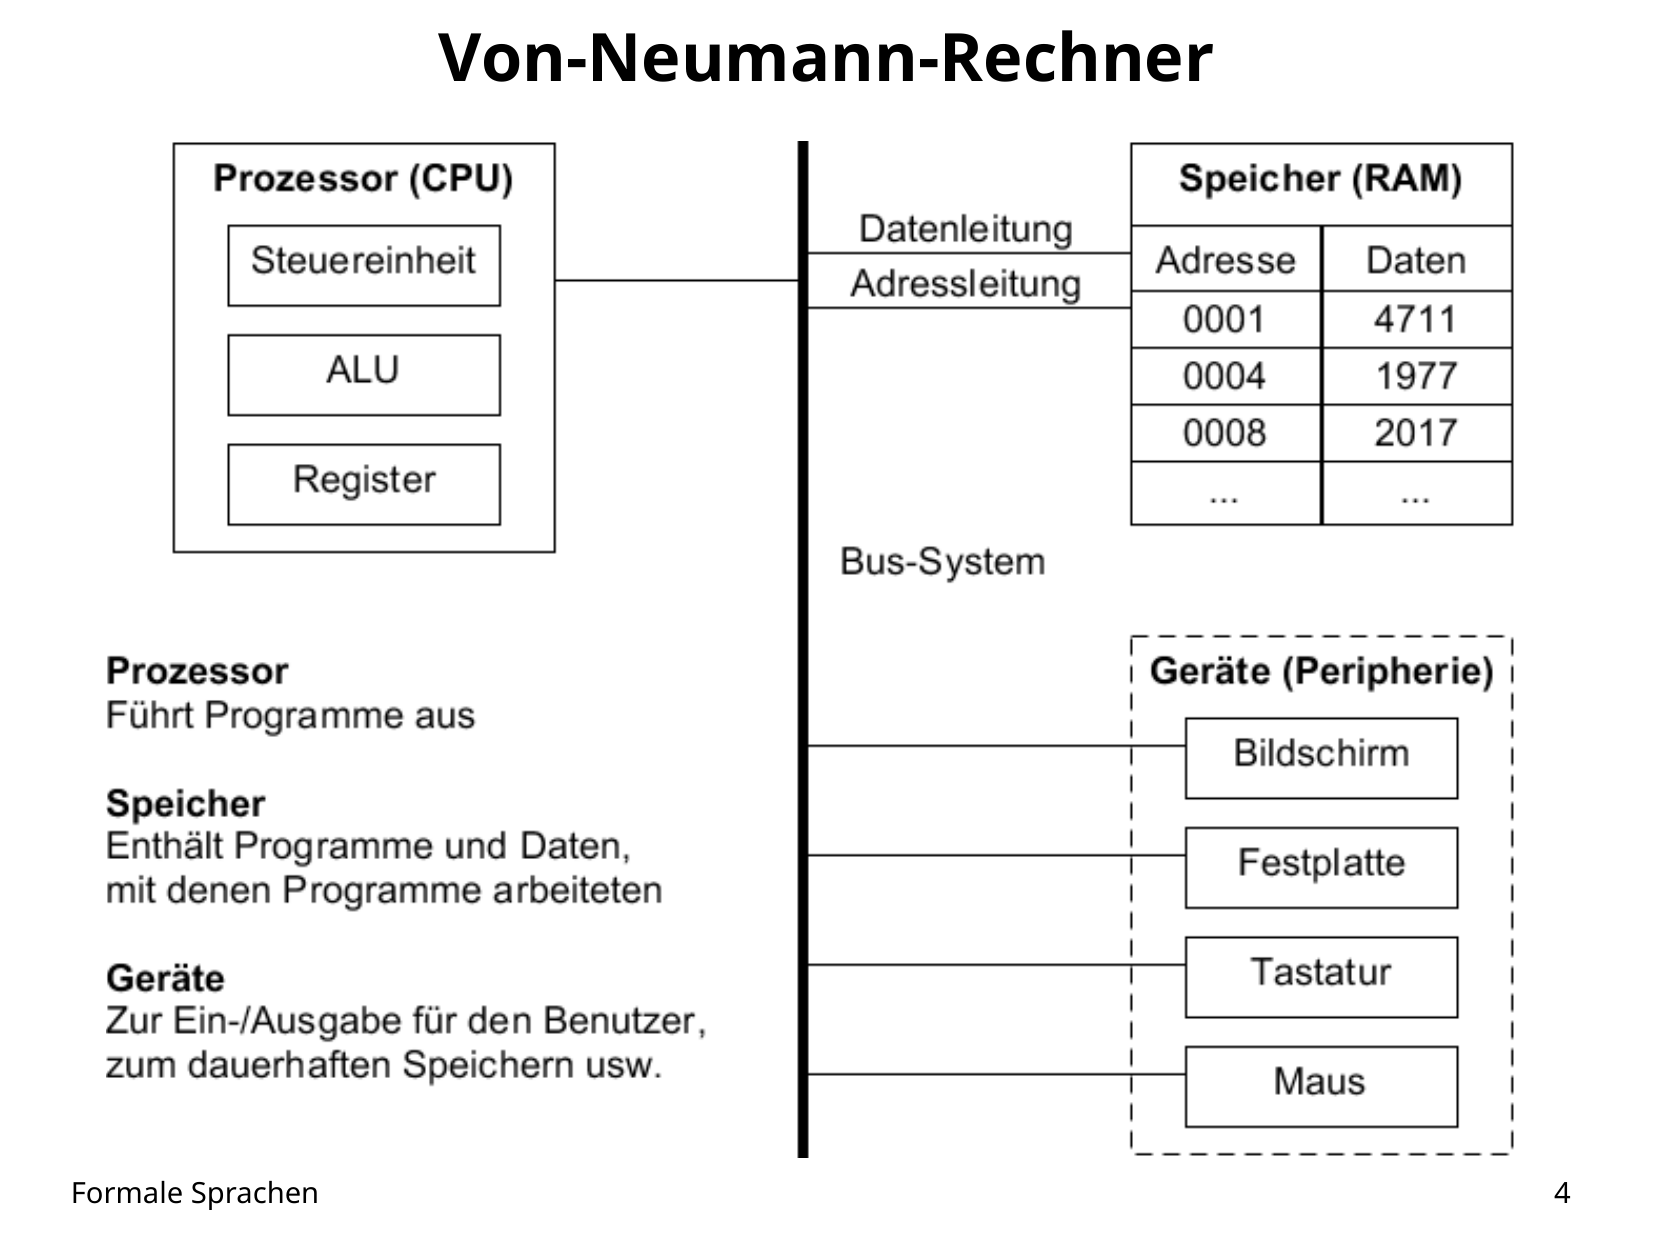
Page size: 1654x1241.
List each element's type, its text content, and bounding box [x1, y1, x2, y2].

title Von-Neumann-Rechner [0, 5, 1654, 107]
picture [106, 141, 1516, 1158]
